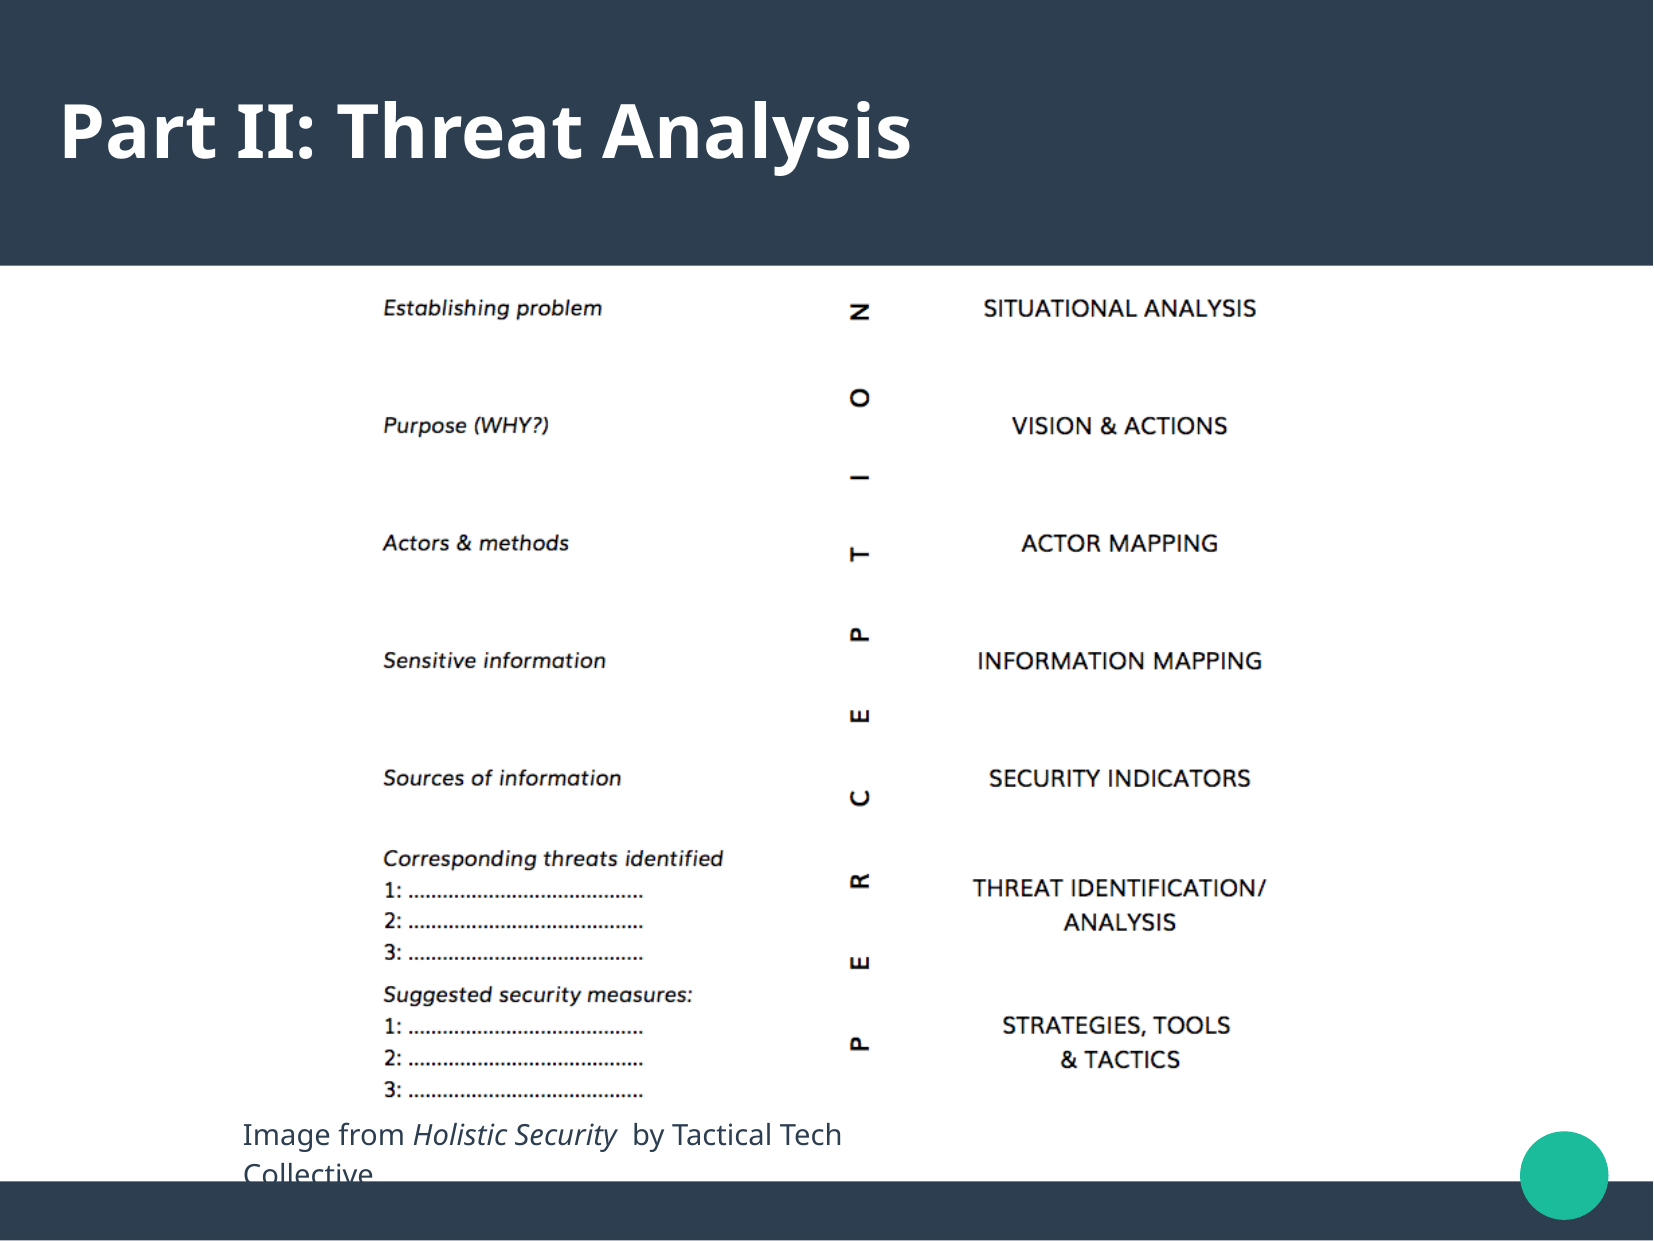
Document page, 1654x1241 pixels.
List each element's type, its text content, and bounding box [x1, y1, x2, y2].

picture [329, 266, 1362, 1125]
text_box Image from Holistic Security by Tactical Tech Collective [228, 1106, 948, 1159]
text_box Part II: Threat Analysis [58, 49, 1594, 207]
